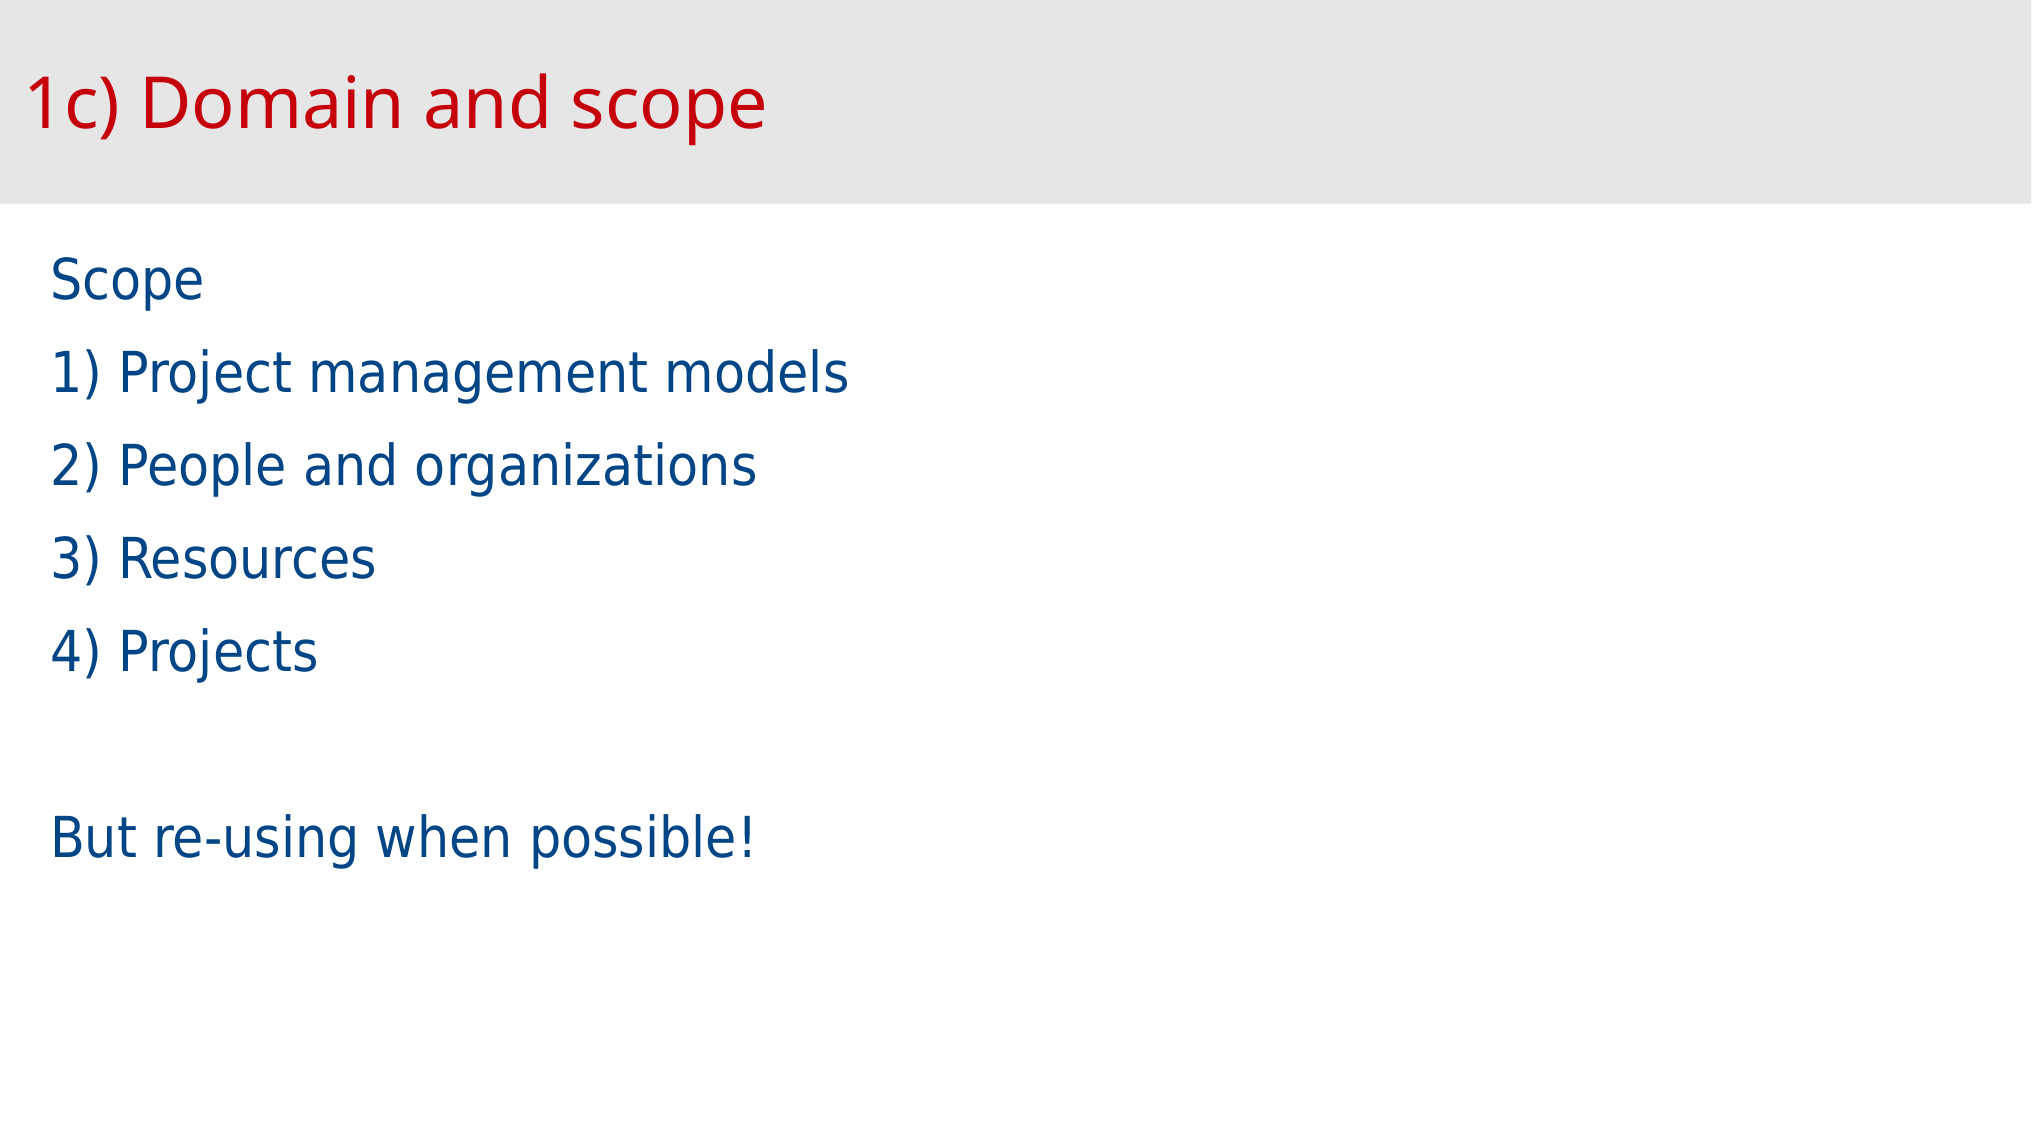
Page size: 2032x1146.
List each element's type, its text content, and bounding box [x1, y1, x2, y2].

title 1c) Domain and scope [0, 0, 2032, 204]
list Scope 1) Project management models 2) People and organizations 3) Resources 4) Projects But re-using when possible! [0, 247, 2032, 1111]
